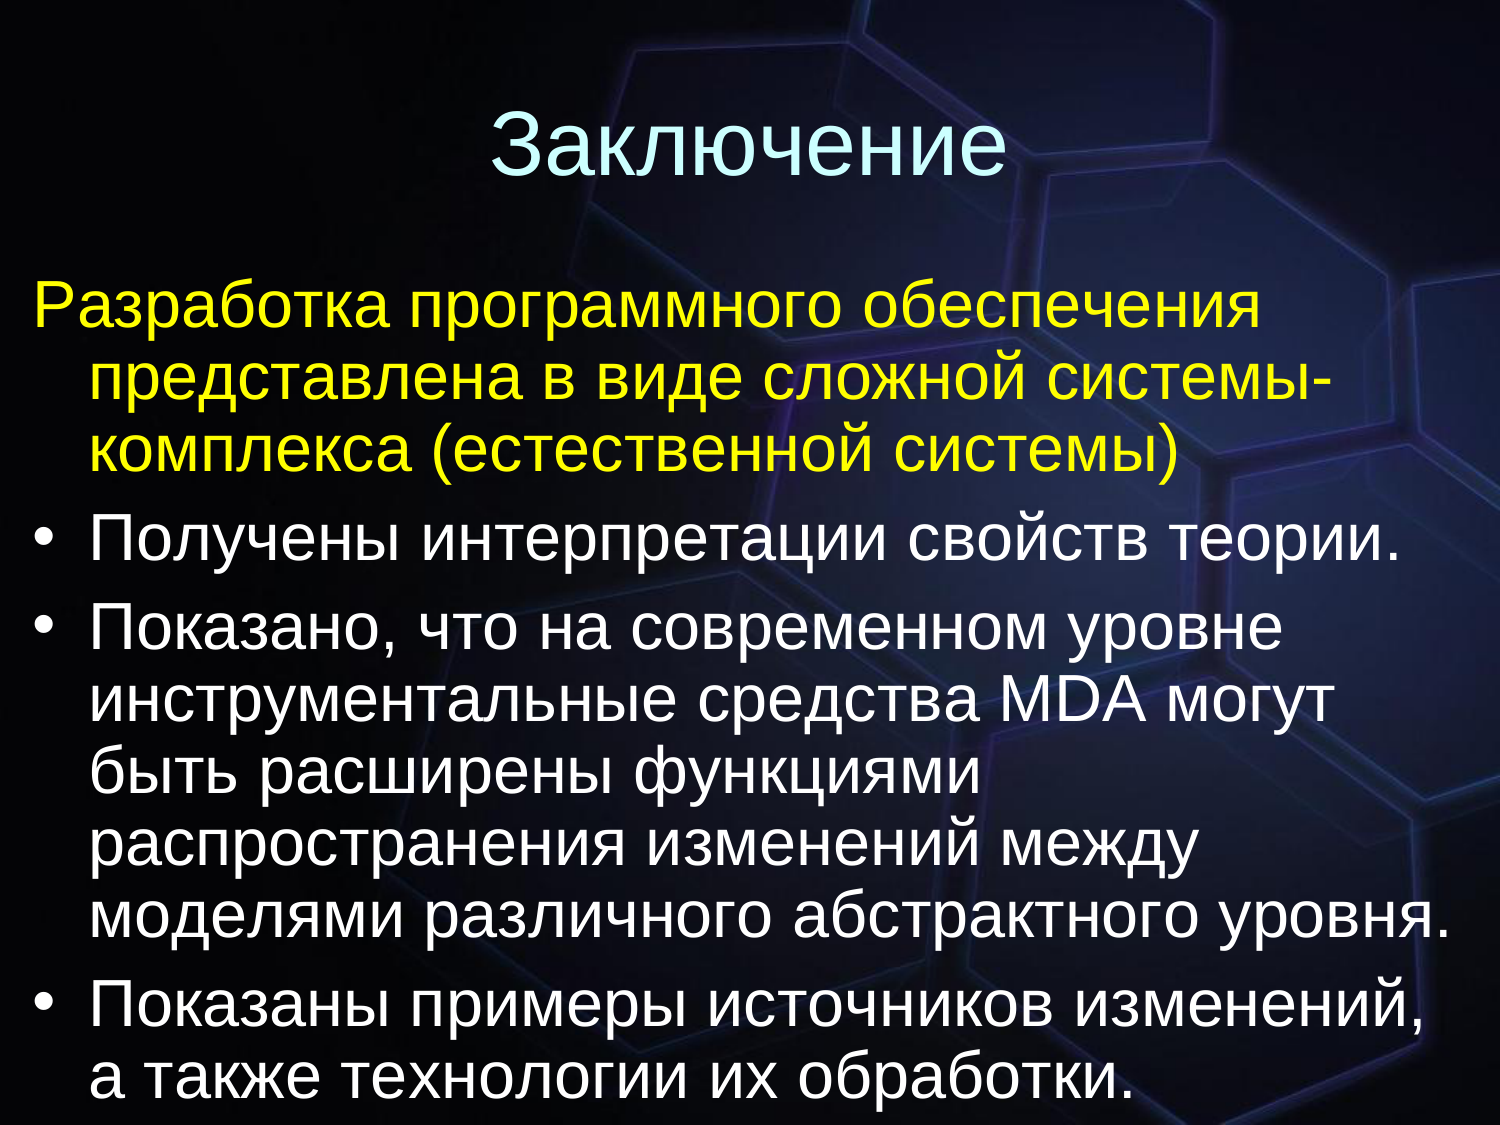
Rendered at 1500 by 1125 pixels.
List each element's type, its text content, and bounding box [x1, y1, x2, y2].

list Разработка программного обеспечения представлена в виде сложной системы-комплекса (естественной системы) Получены интерпретации свойств теории. Показано, что на современном уровне инструментальные средства MDA могут быть расширены функциями распространения изменений между моделями различного абстрактного уровня. Показаны примеры источников изменений, а также технологии их обработки. [17, 262, 1477, 1123]
picture [0, 0, 1500, 1125]
title Заключение [75, 45, 1426, 233]
